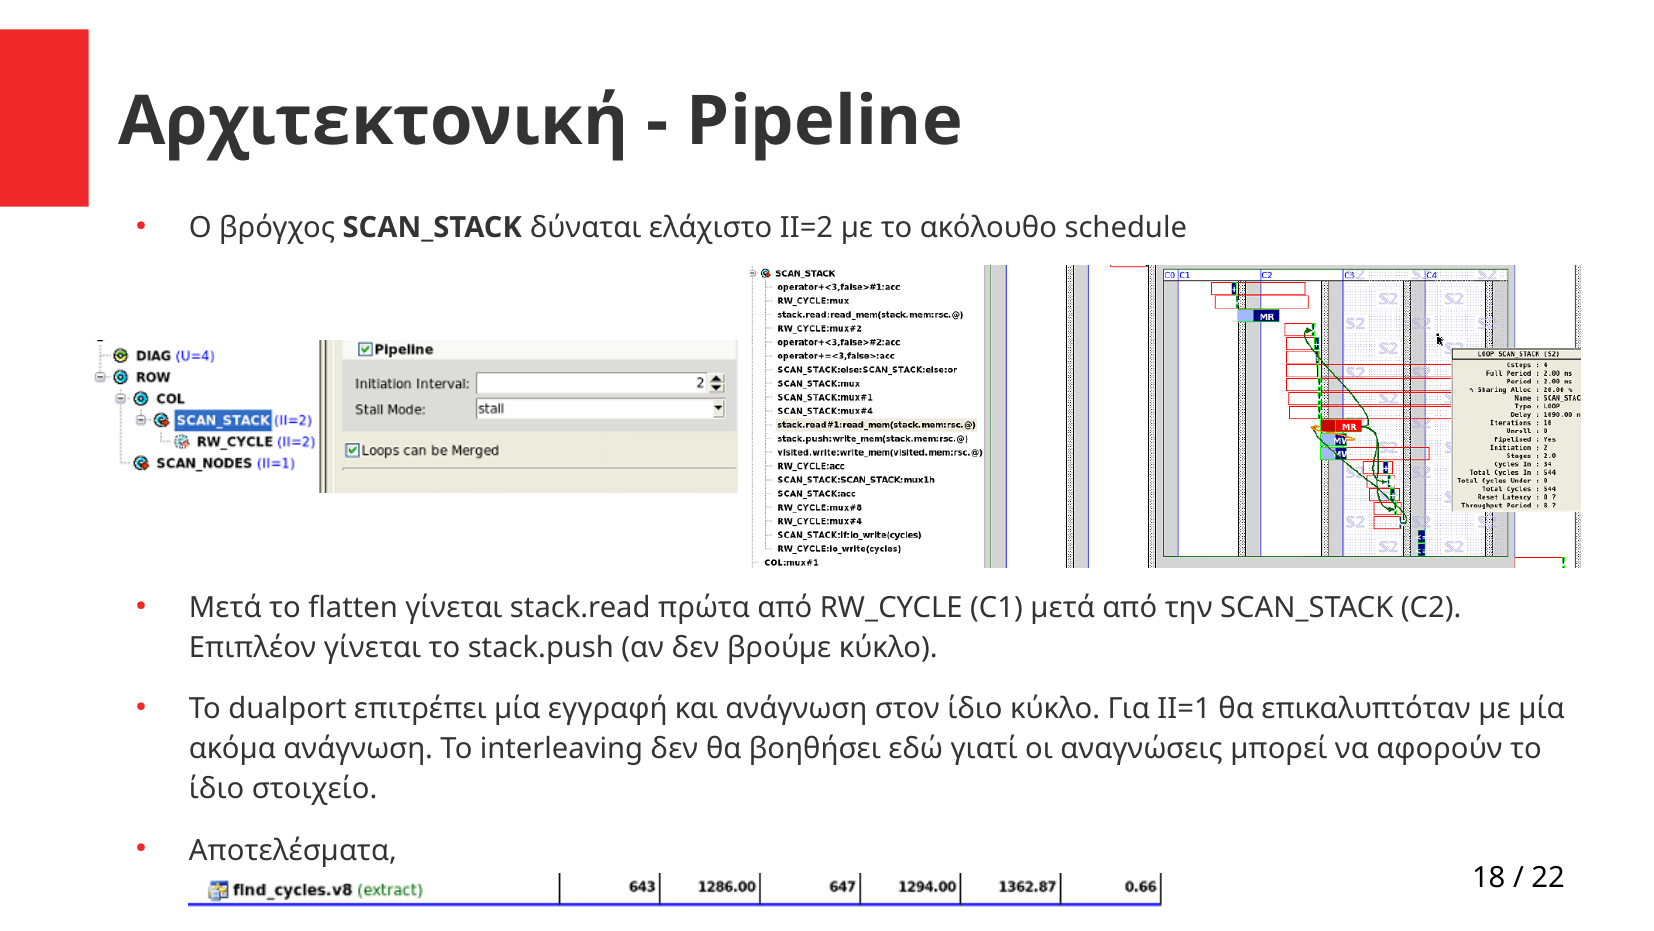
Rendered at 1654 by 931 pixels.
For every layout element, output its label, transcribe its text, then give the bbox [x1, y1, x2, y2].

picture [750, 265, 1581, 568]
list O βρόγχος SCAN_STACK δύναται ελάχιστο II=2 με το ακόλουθο schedule Μετά το flatten γίνεται stack.read πρώτα από RW_CYCLE (C1) μετά από την SCAN_STACK (C2). Επιπλέον γίνεται το stack.push (αν δεν βρούμε κύκλο). Το dualport επιτρέπει μία εγγραφή και ανάγνωση στον ίδιο κύκλο. Για II=1 θα επικαλυπτόταν με μία ακόμα ανάγνωση. Το interleaving δεν θα βοηθήσει εδώ γιατί οι αναγνώσεις μπορεί να αφορούν το ίδιο στοιχείο. Αποτελέσματα, [118, 206, 1595, 768]
title Αρχιτεκτονική - Pipeline [118, 29, 1595, 206]
picture [75, 340, 738, 493]
picture [188, 873, 1165, 913]
